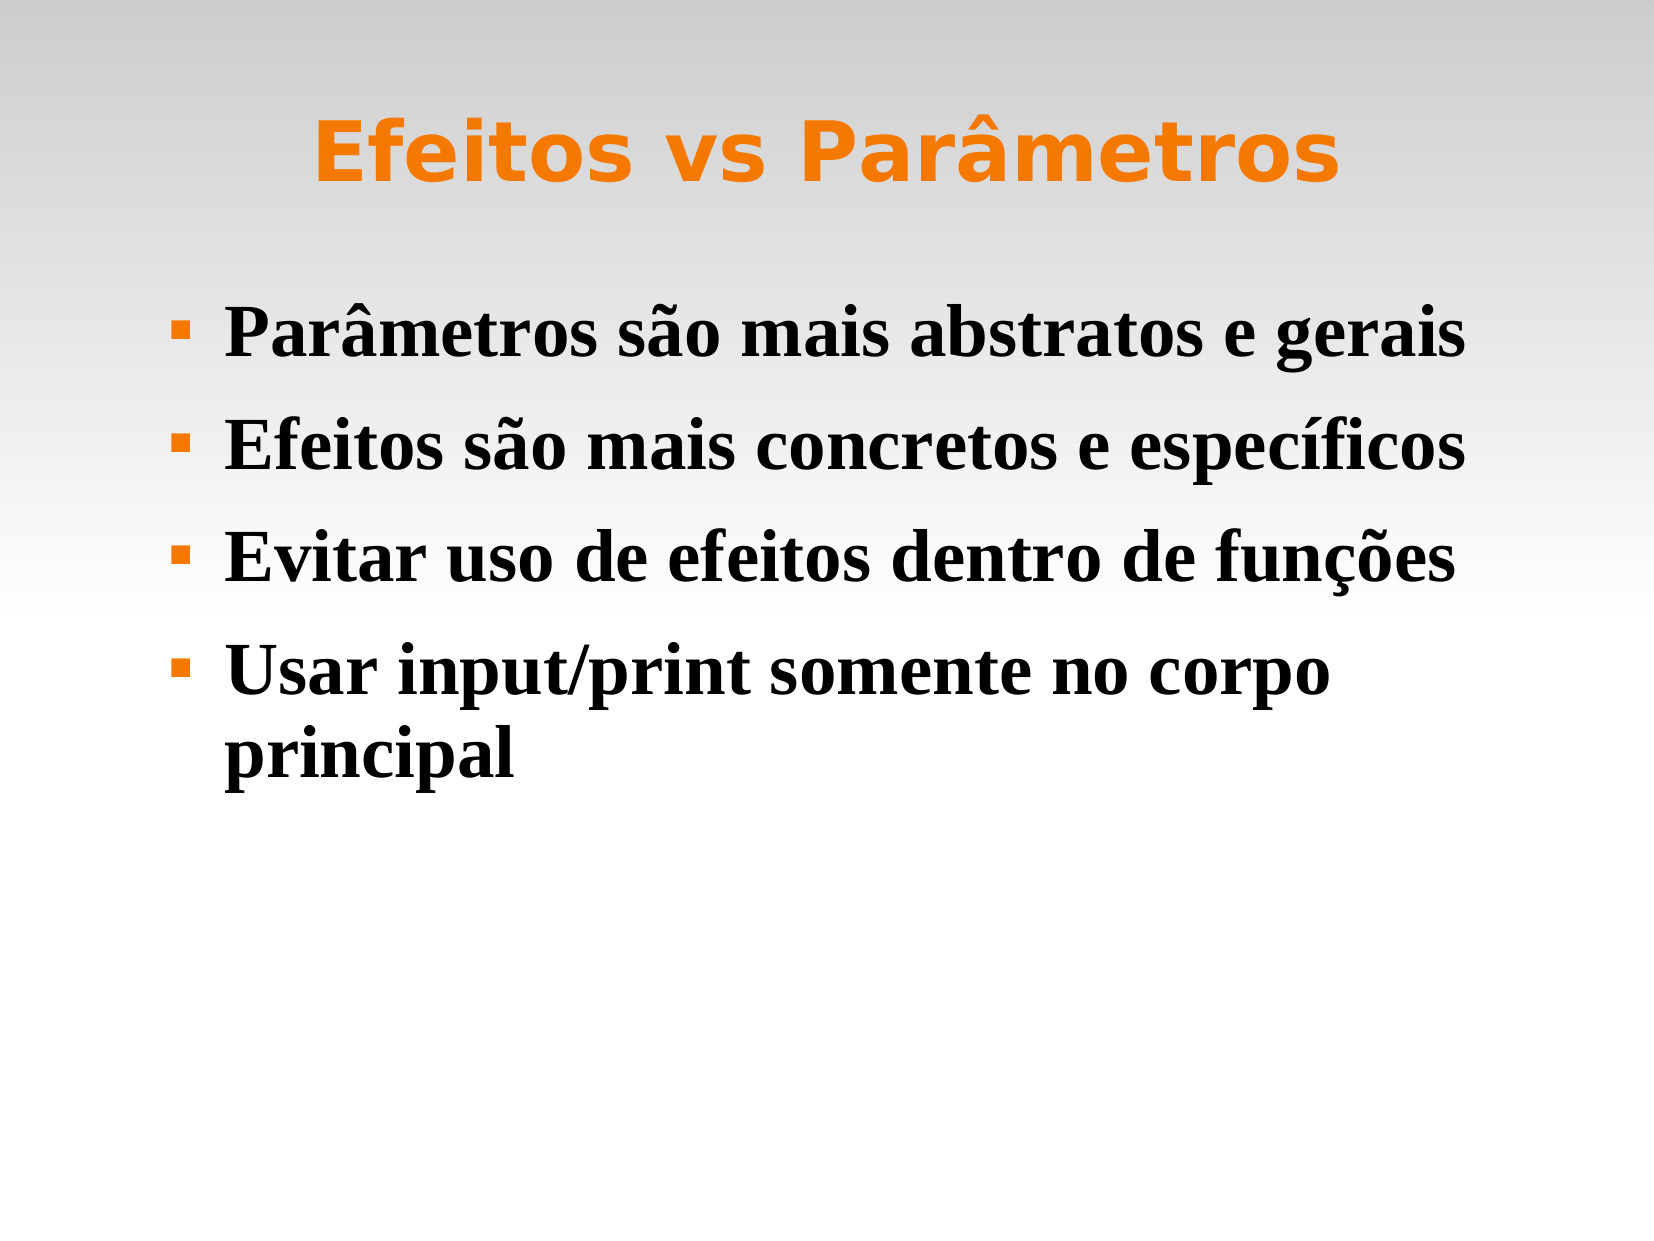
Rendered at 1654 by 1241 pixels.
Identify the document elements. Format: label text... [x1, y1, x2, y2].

title Efeitos vs Parâmetros [82, 49, 1571, 257]
list Parâmetros são mais abstratos e gerais Efeitos são mais concretos e específicos Evitar uso de efeitos dentro de funções Usar input/print somente no corpo principal [82, 290, 1571, 1109]
